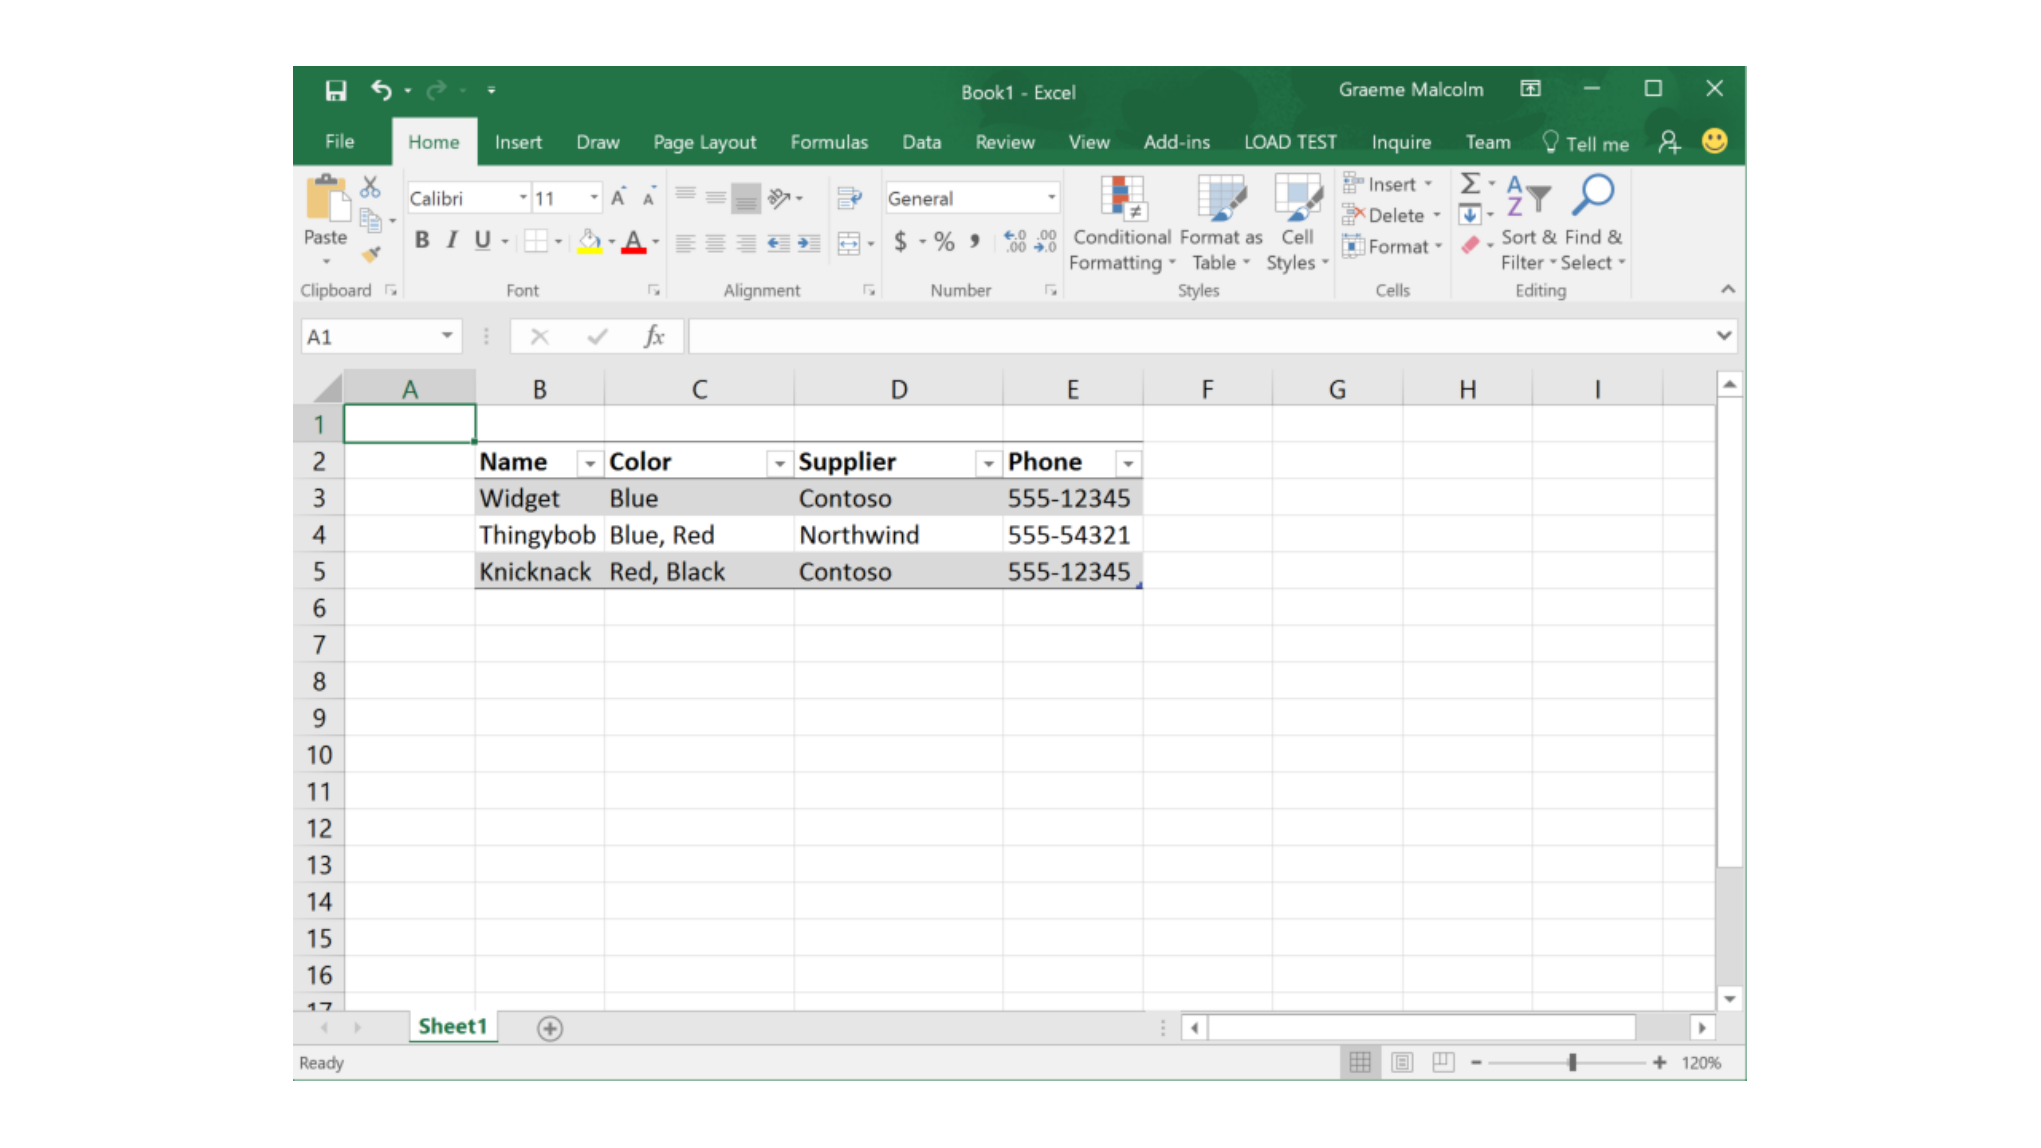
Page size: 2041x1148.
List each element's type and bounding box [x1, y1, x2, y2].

picture [293, 66, 1747, 1081]
